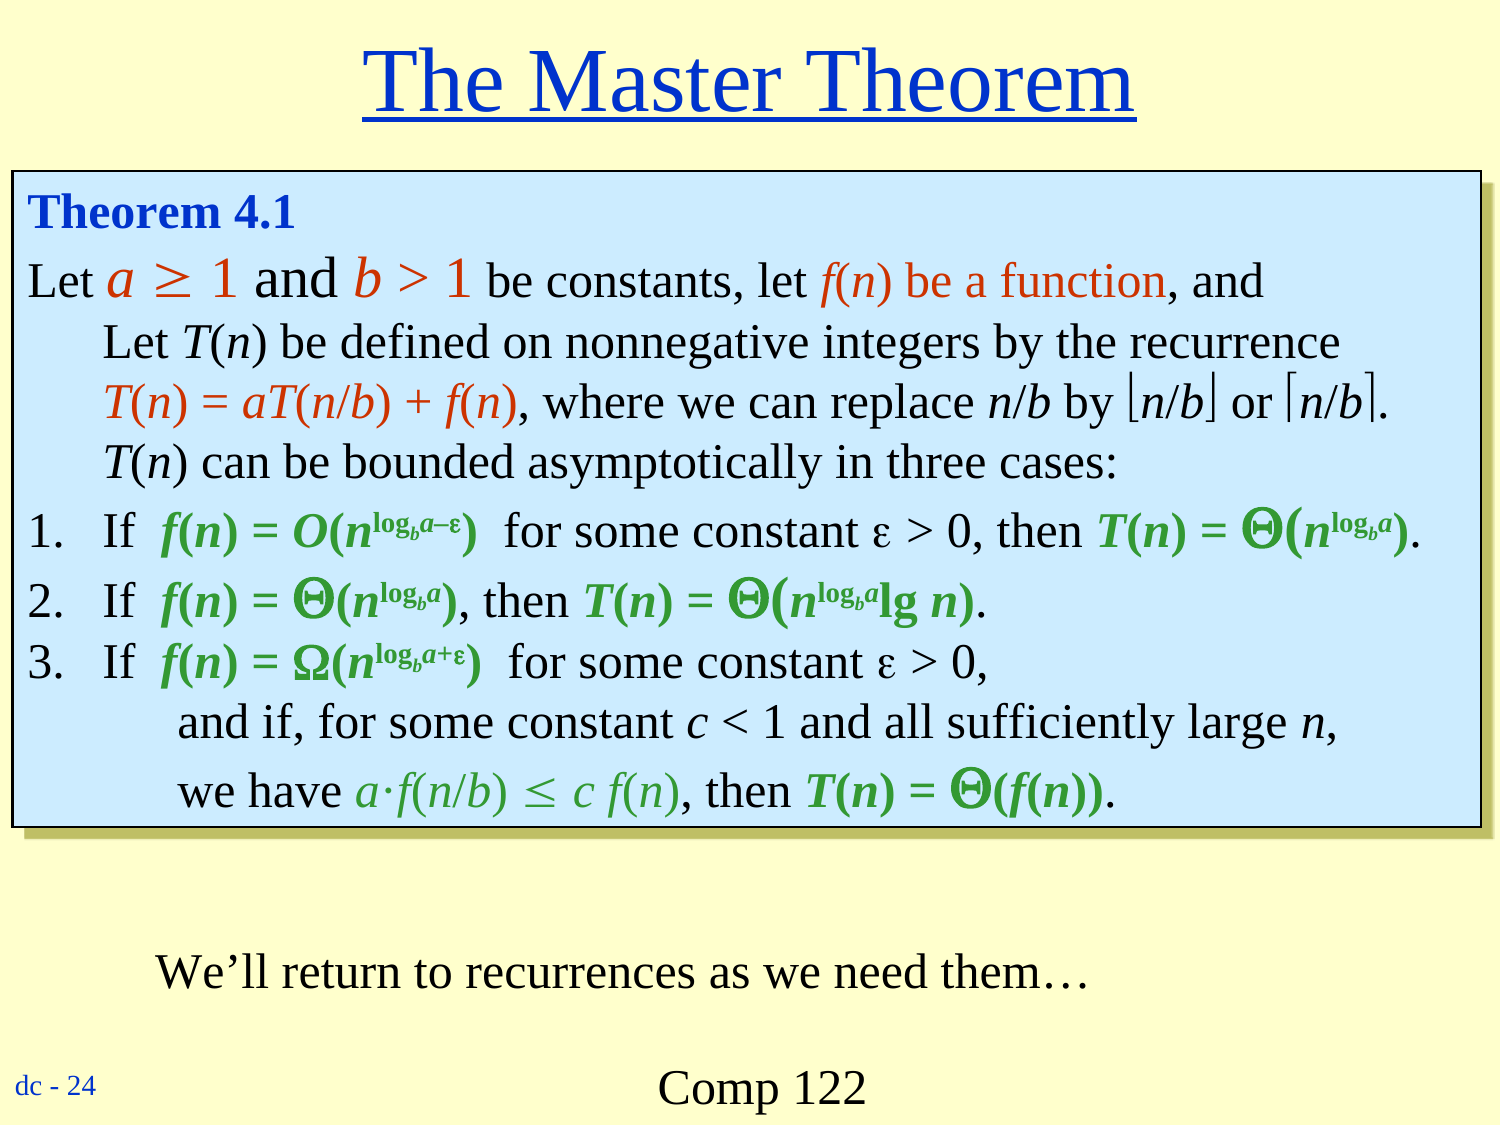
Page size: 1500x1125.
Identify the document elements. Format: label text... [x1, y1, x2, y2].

text_box Theorem 4.1 Let a  1 and b > 1 be constants, let f(n) be a function, and Let T(n) be defined on nonnegative integers by the recurrence T(n) = aT(n/b) + f(n), where we can replace n/b by n/b or n/b. T(n) can be bounded asymptotically in three cases: If f(n) = O(nlogba–) for some constant  > 0, then T(n) = (nlogba). If f(n) = (nlogba), then T(n) = (nlogbalg n). If f(n) = (nlogba+) for some constant  > 0, and if, for some constant c < 1 and all sufficiently large n, we have a·f(n/b)  c f(n), then T(n) = (f(n)). [12, 171, 1481, 827]
title The Master Theorem [0, 0, 1500, 150]
text_box We’ll return to recurrences as we need them… [140, 930, 1322, 1007]
